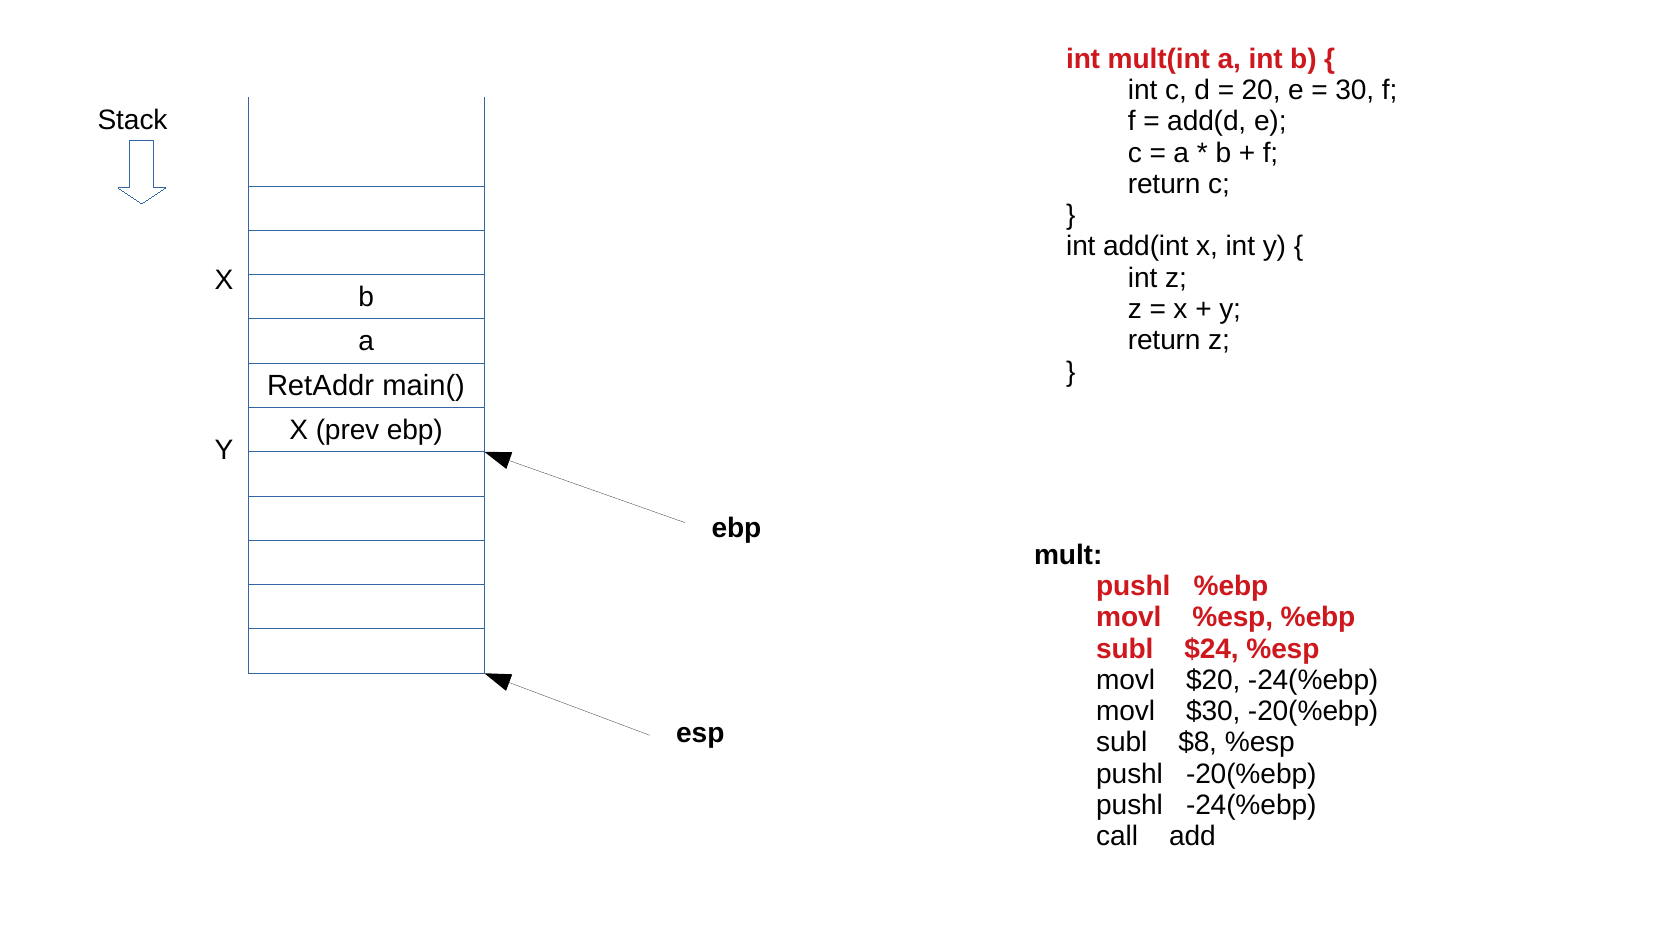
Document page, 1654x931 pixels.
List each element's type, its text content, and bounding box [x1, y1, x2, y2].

text_box esp [661, 710, 792, 757]
text_box Stack [82, 97, 213, 144]
text_box int mult(int a, int b) { int c, d = 20, e = 30, f; f = add(d, e); c = a * b + f; return c; } int add(int x, int y) { int z; z = x + y; return z; } [1051, 35, 1529, 395]
text_box X (prev ebp) [248, 407, 485, 451]
text_box X [141, 256, 249, 304]
text_box b [248, 274, 485, 318]
text_box RetAddr main() [248, 363, 485, 407]
text_box a [248, 318, 485, 363]
text_box mult: pushl %ebp movl %esp, %ebp subl $24, %esp movl $20, -24(%ebp) movl $30, -20(%ebp) subl $8, %esp pushl -20(%ebp) pushl -24(%ebp) call add [1019, 531, 1512, 860]
text_box ebp [696, 504, 827, 552]
text_box Y [141, 426, 249, 473]
